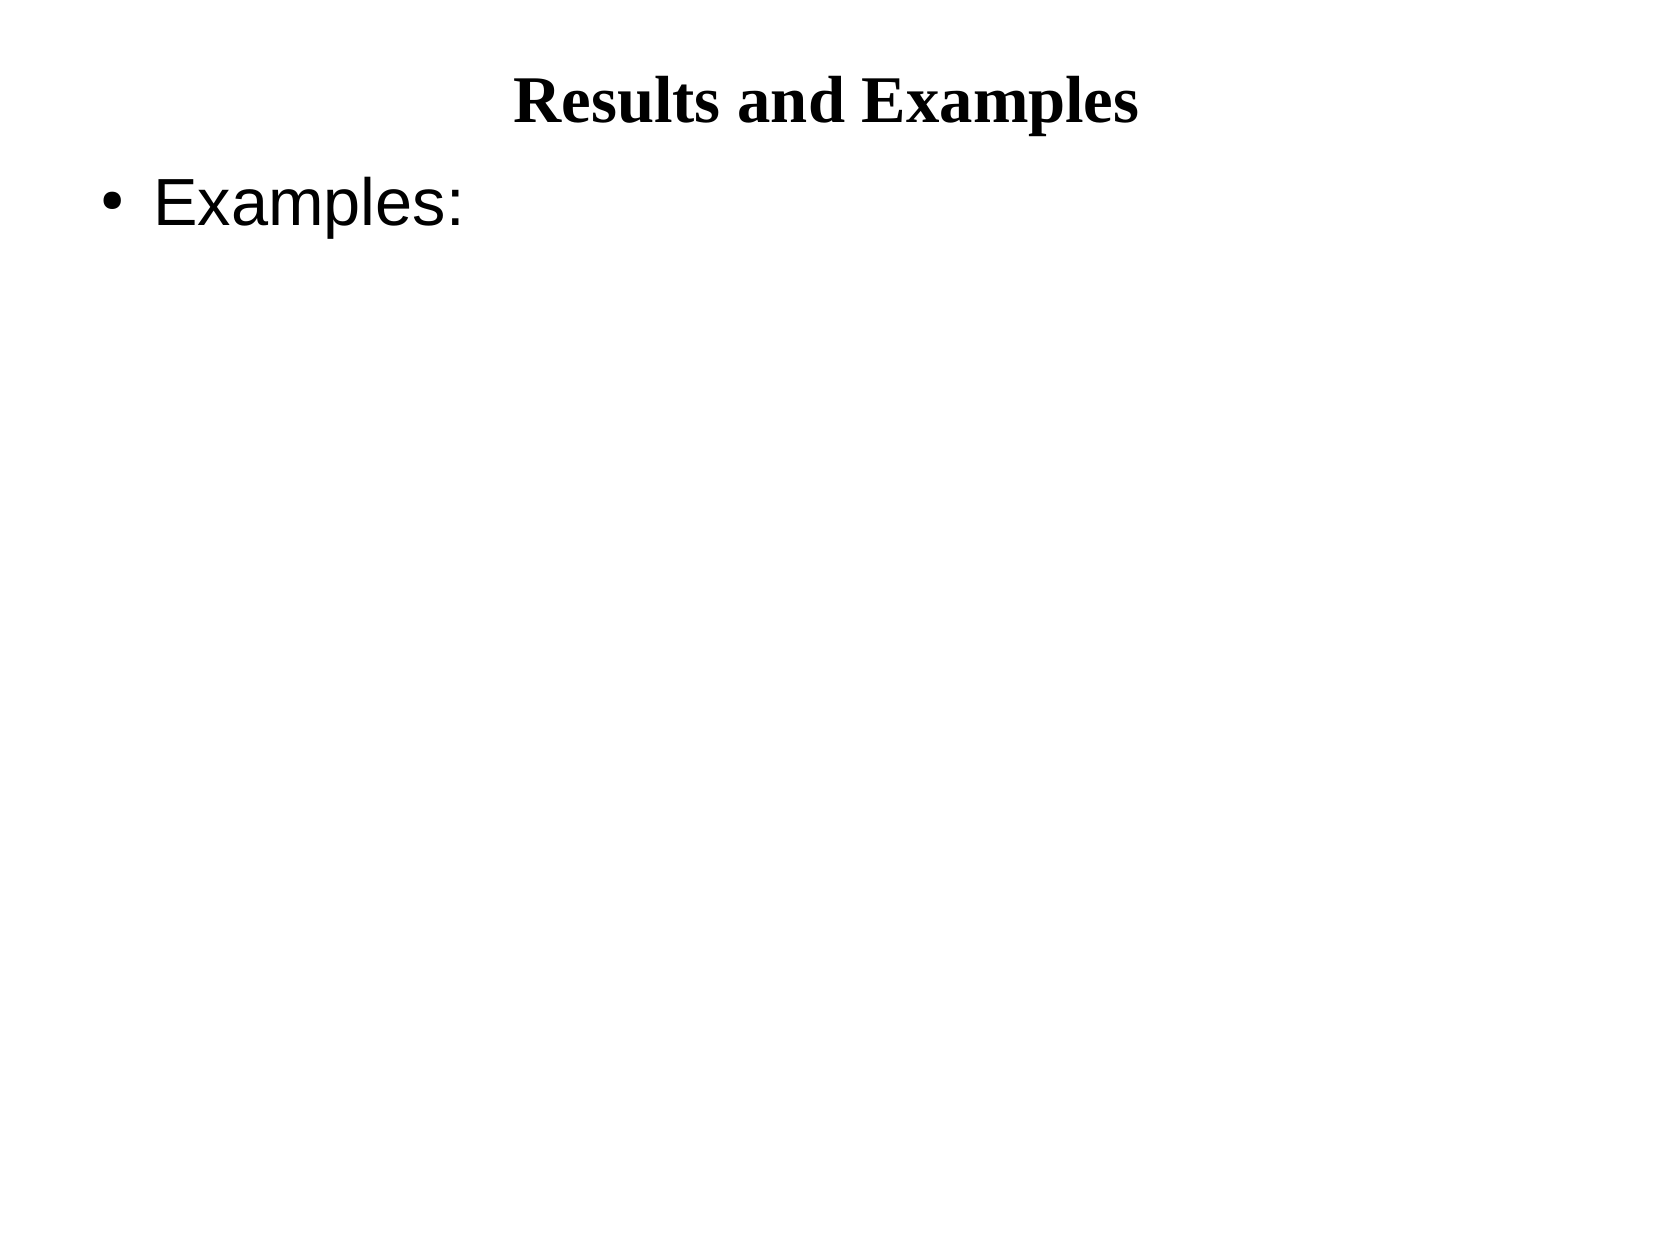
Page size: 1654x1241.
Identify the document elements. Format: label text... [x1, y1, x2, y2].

list Examples: [82, 165, 1571, 1010]
title Results and Examples [82, 49, 1571, 151]
